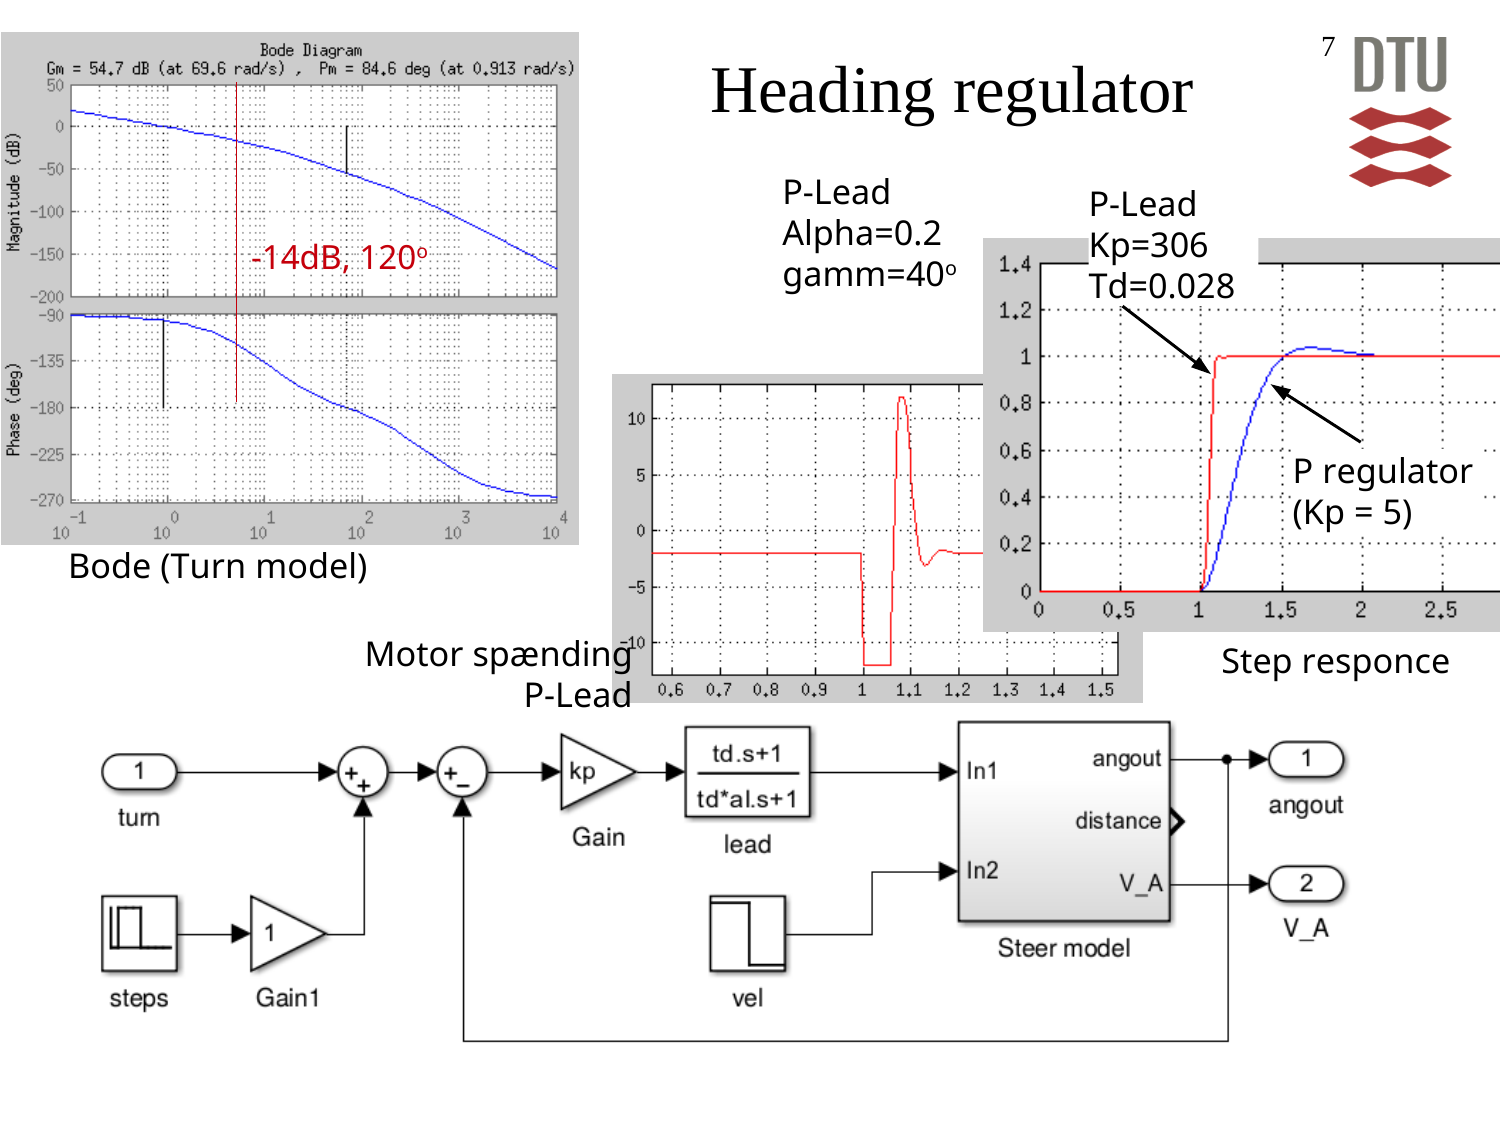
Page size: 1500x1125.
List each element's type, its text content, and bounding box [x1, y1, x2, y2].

picture [1349, 37, 1452, 187]
text_box Step responce [1221, 639, 1468, 681]
title Heading regulator [612, 44, 1293, 136]
picture [1, 32, 579, 545]
text_box P regulator (Kp = 5) [1292, 448, 1483, 532]
picture [612, 238, 1500, 703]
text_box Motor spænding P-Lead [364, 631, 645, 715]
text_box P-Lead Alpha=0.2 gamm=40o [782, 170, 976, 294]
picture [90, 718, 1361, 1055]
text_box -14dB, 120o [236, 228, 466, 284]
text_box Bode (Turn model) [68, 544, 390, 586]
text_box P-Lead Kp=306 Td=0.028 [1088, 182, 1259, 307]
